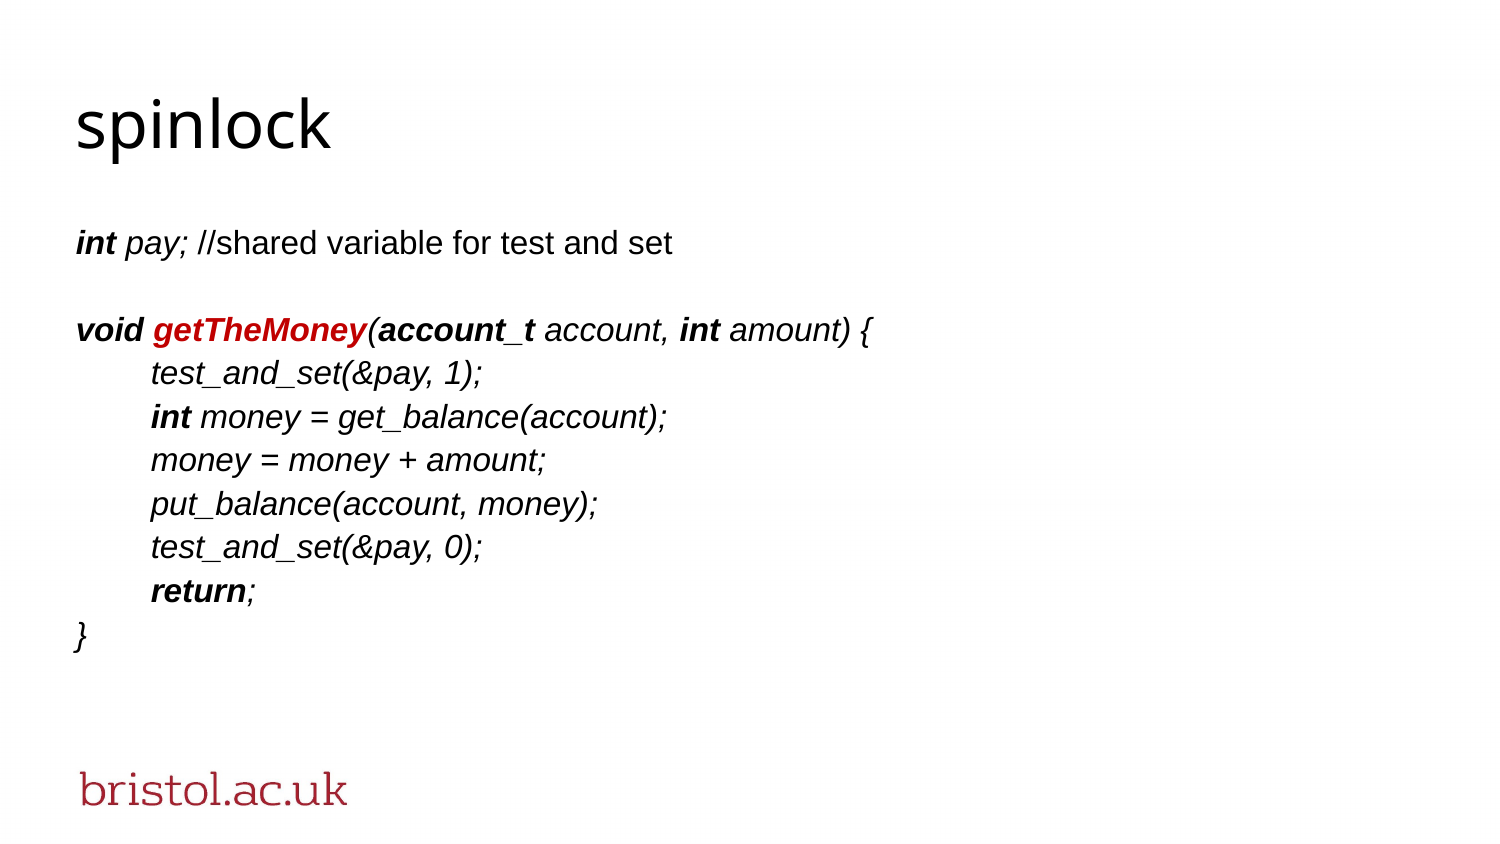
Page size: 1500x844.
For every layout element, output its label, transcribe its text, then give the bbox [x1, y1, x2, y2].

list int pay; //shared variable for test and set void getTheMoney(account_t account, int amount) { test_and_set(&pay, 1); int money = get_balance(account); money = money + amount; put_balance(account, money); test_and_set(&pay, 0); return; } [60, 224, 1440, 699]
title spinlock [60, 44, 1440, 209]
